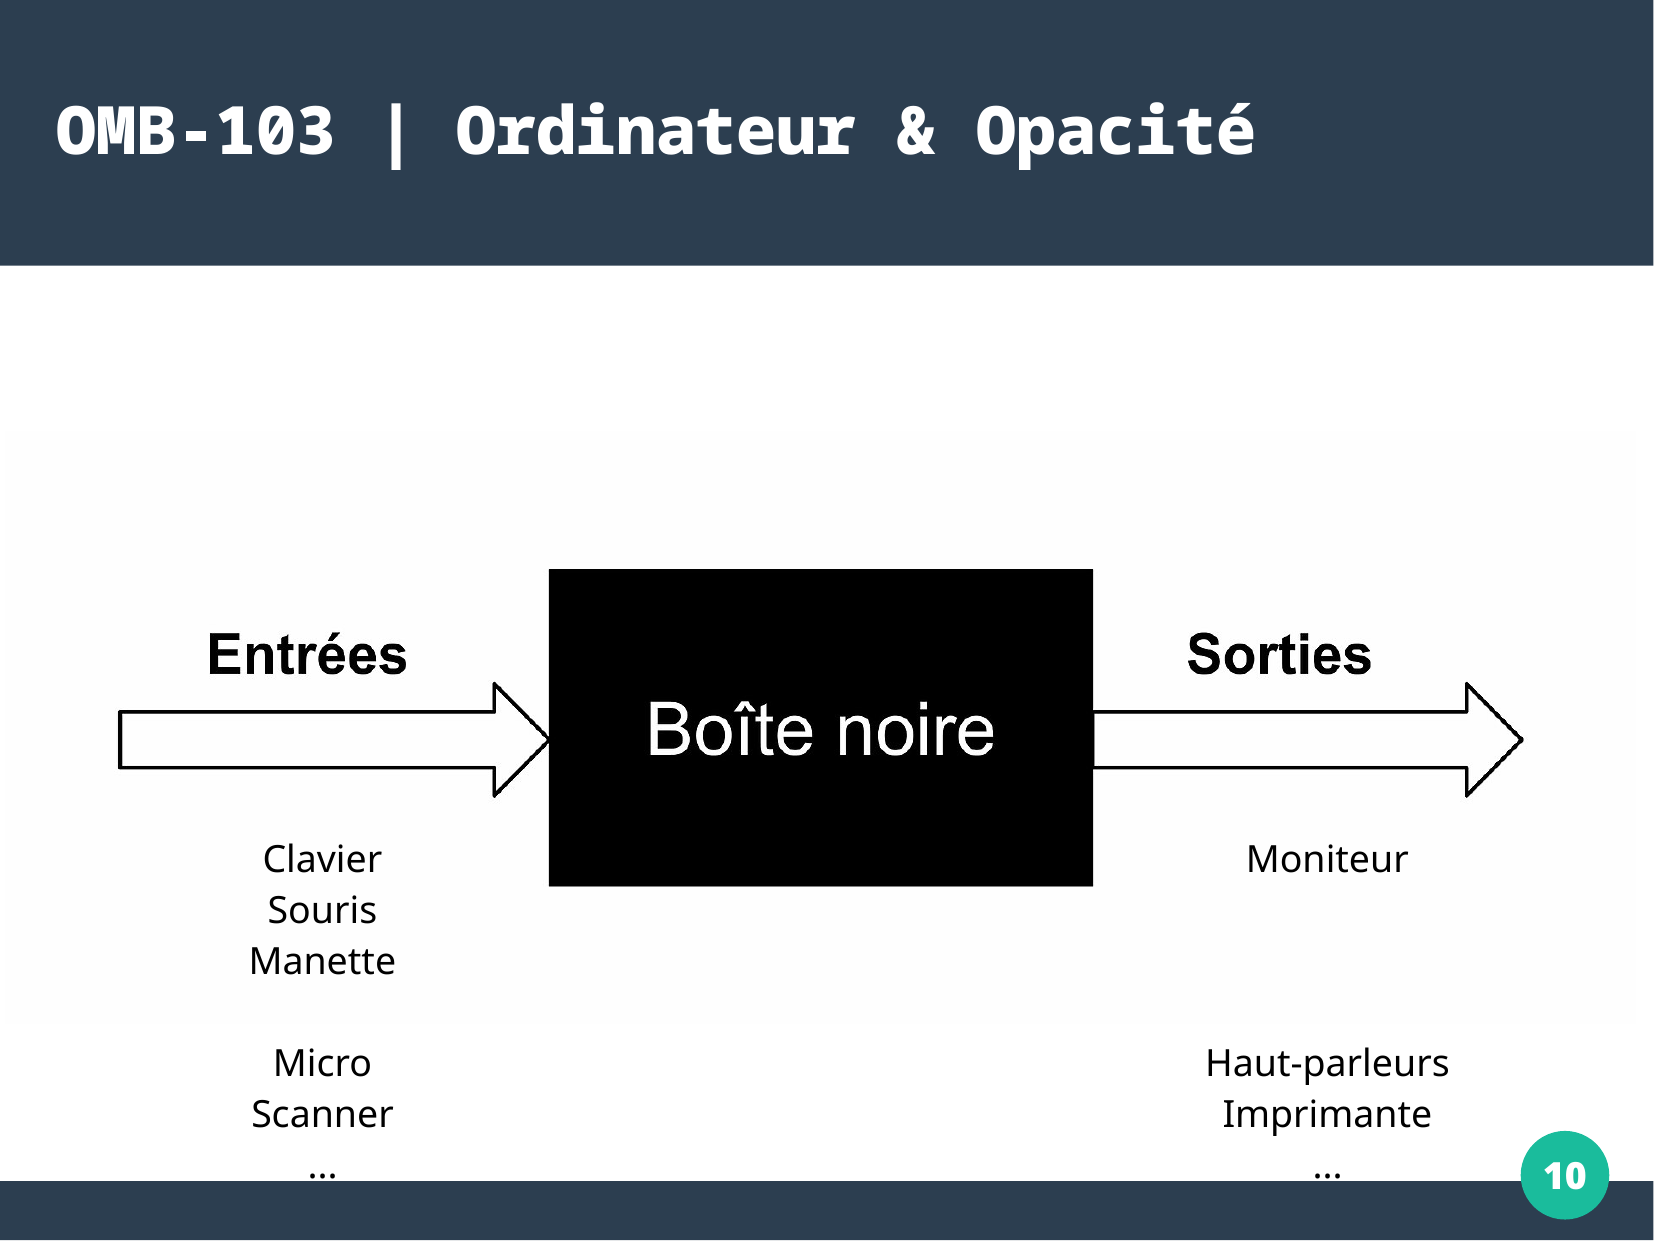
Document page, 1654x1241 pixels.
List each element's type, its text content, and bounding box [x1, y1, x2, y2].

text_box Clavier Souris Manette Micro Scanner ... [105, 825, 541, 1171]
text_box Moniteur Haut-parleurs Imprimante ... [1110, 825, 1546, 1171]
picture [5, 431, 1636, 1024]
title OMB-103 | Ordinateur & Opacité [56, 49, 1593, 207]
